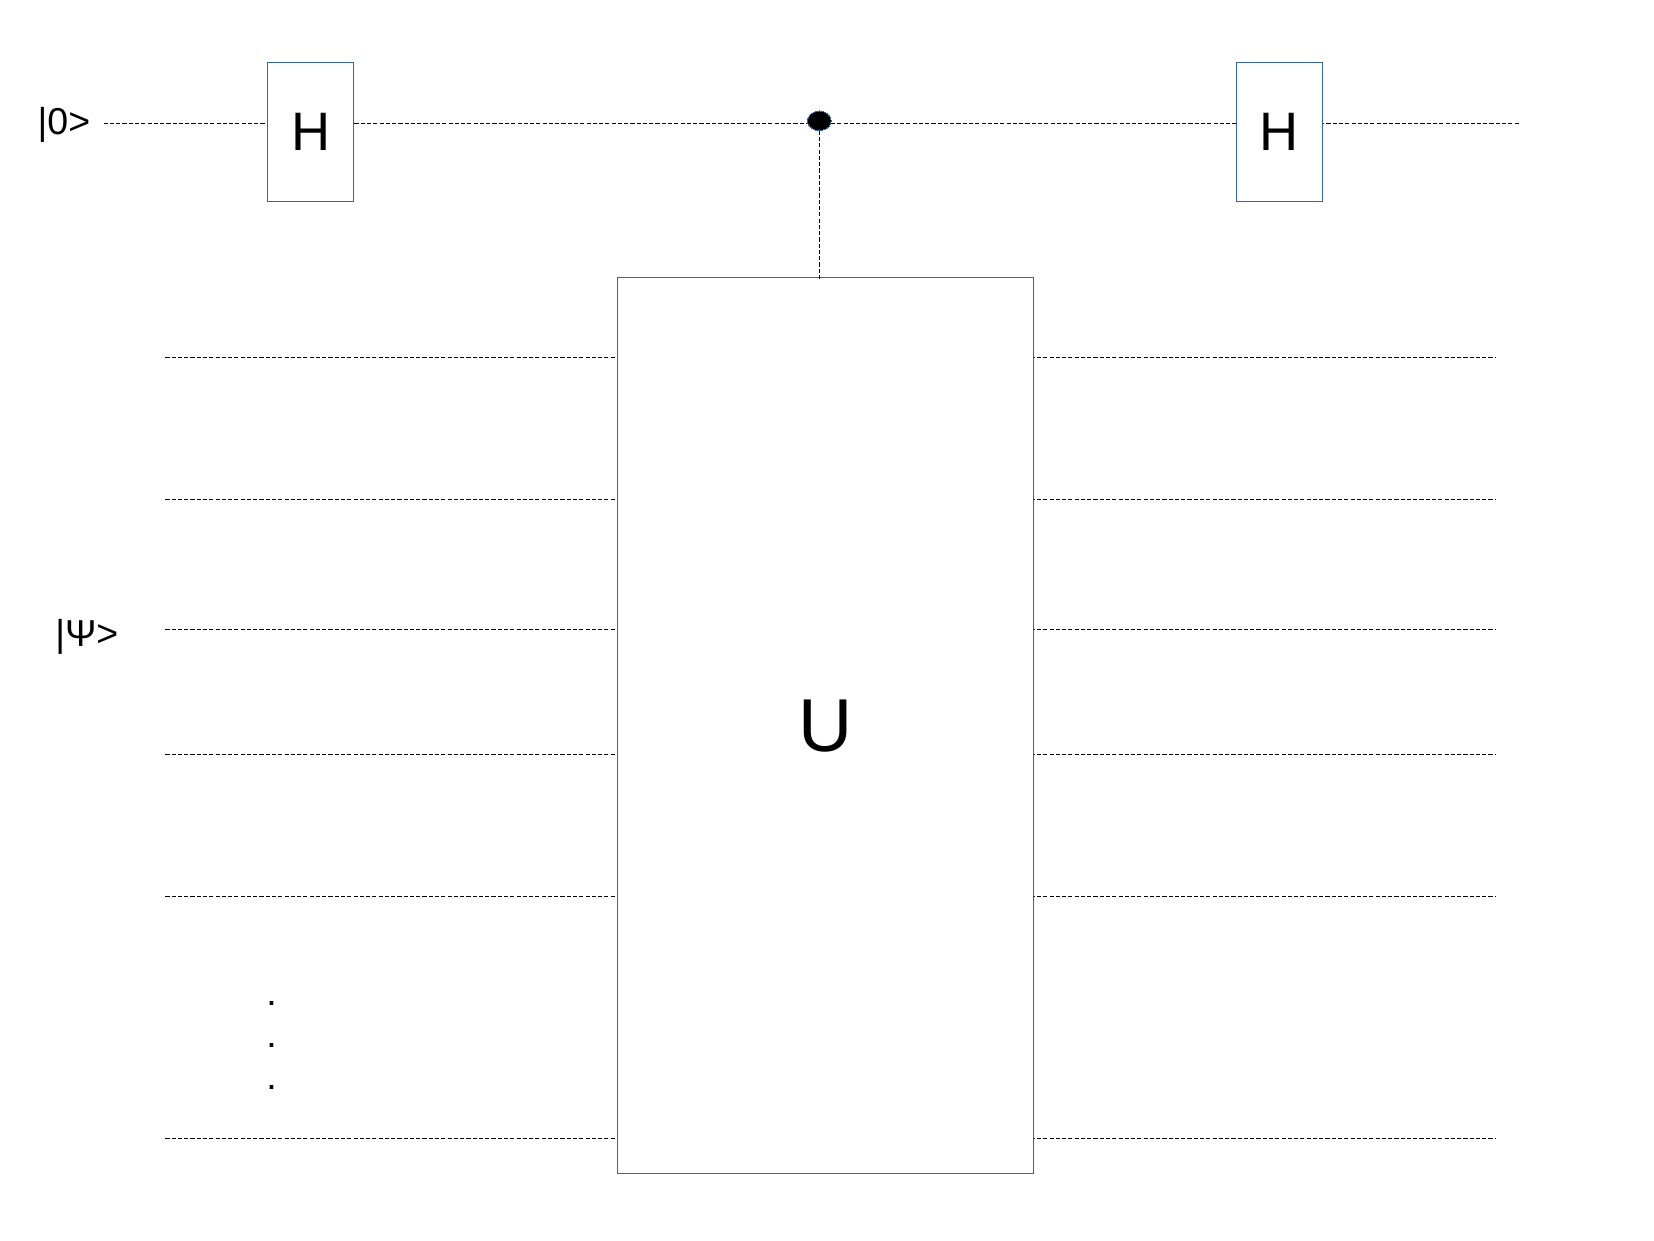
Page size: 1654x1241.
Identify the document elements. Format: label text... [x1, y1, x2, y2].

text_box [807, 110, 832, 131]
text_box H [267, 62, 354, 202]
text_box |Ψ> [40, 604, 192, 662]
text_box |0> [23, 92, 175, 150]
text_box U [617, 277, 1034, 1174]
text_box H [1236, 62, 1323, 202]
text_box . . . [251, 964, 315, 1106]
